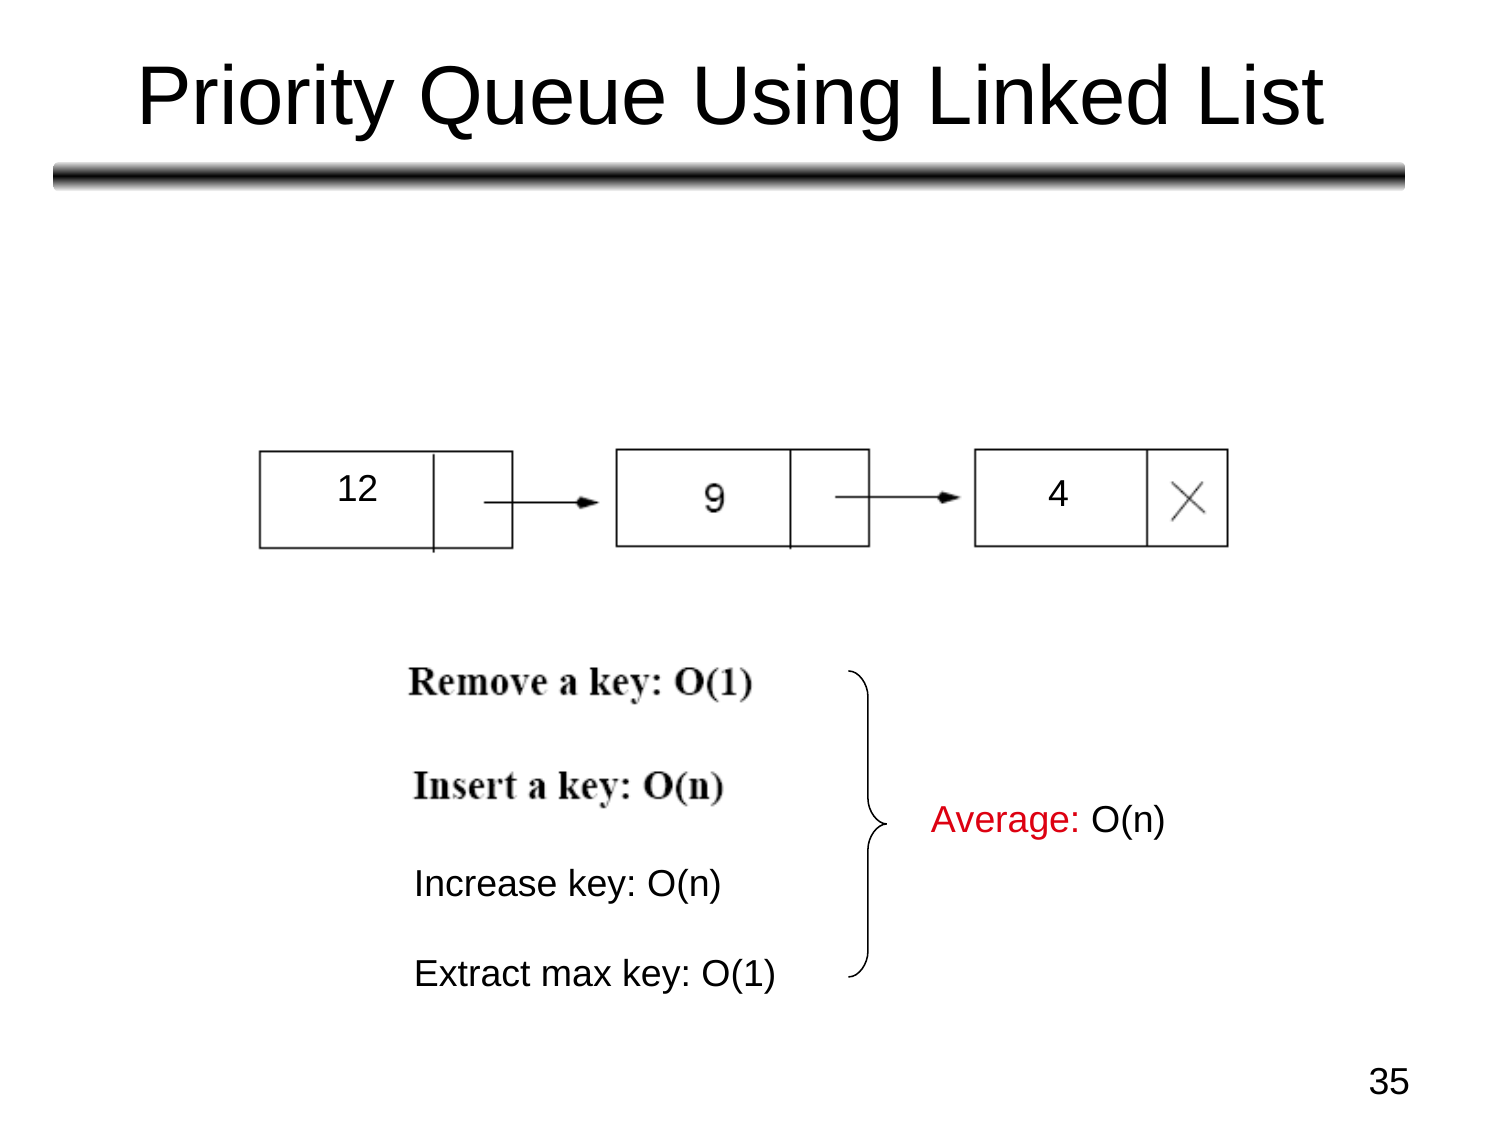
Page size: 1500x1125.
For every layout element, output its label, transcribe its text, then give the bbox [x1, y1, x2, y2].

text_box 4 [1033, 460, 1105, 522]
text_box 12 [322, 456, 394, 517]
picture [93, 383, 1258, 821]
text_box Average: O(n) [916, 787, 1182, 848]
text_box Increase key: O(n) Extract max key: O(1) [399, 851, 792, 1002]
title Priority Queue Using Linked List [55, 16, 1406, 166]
